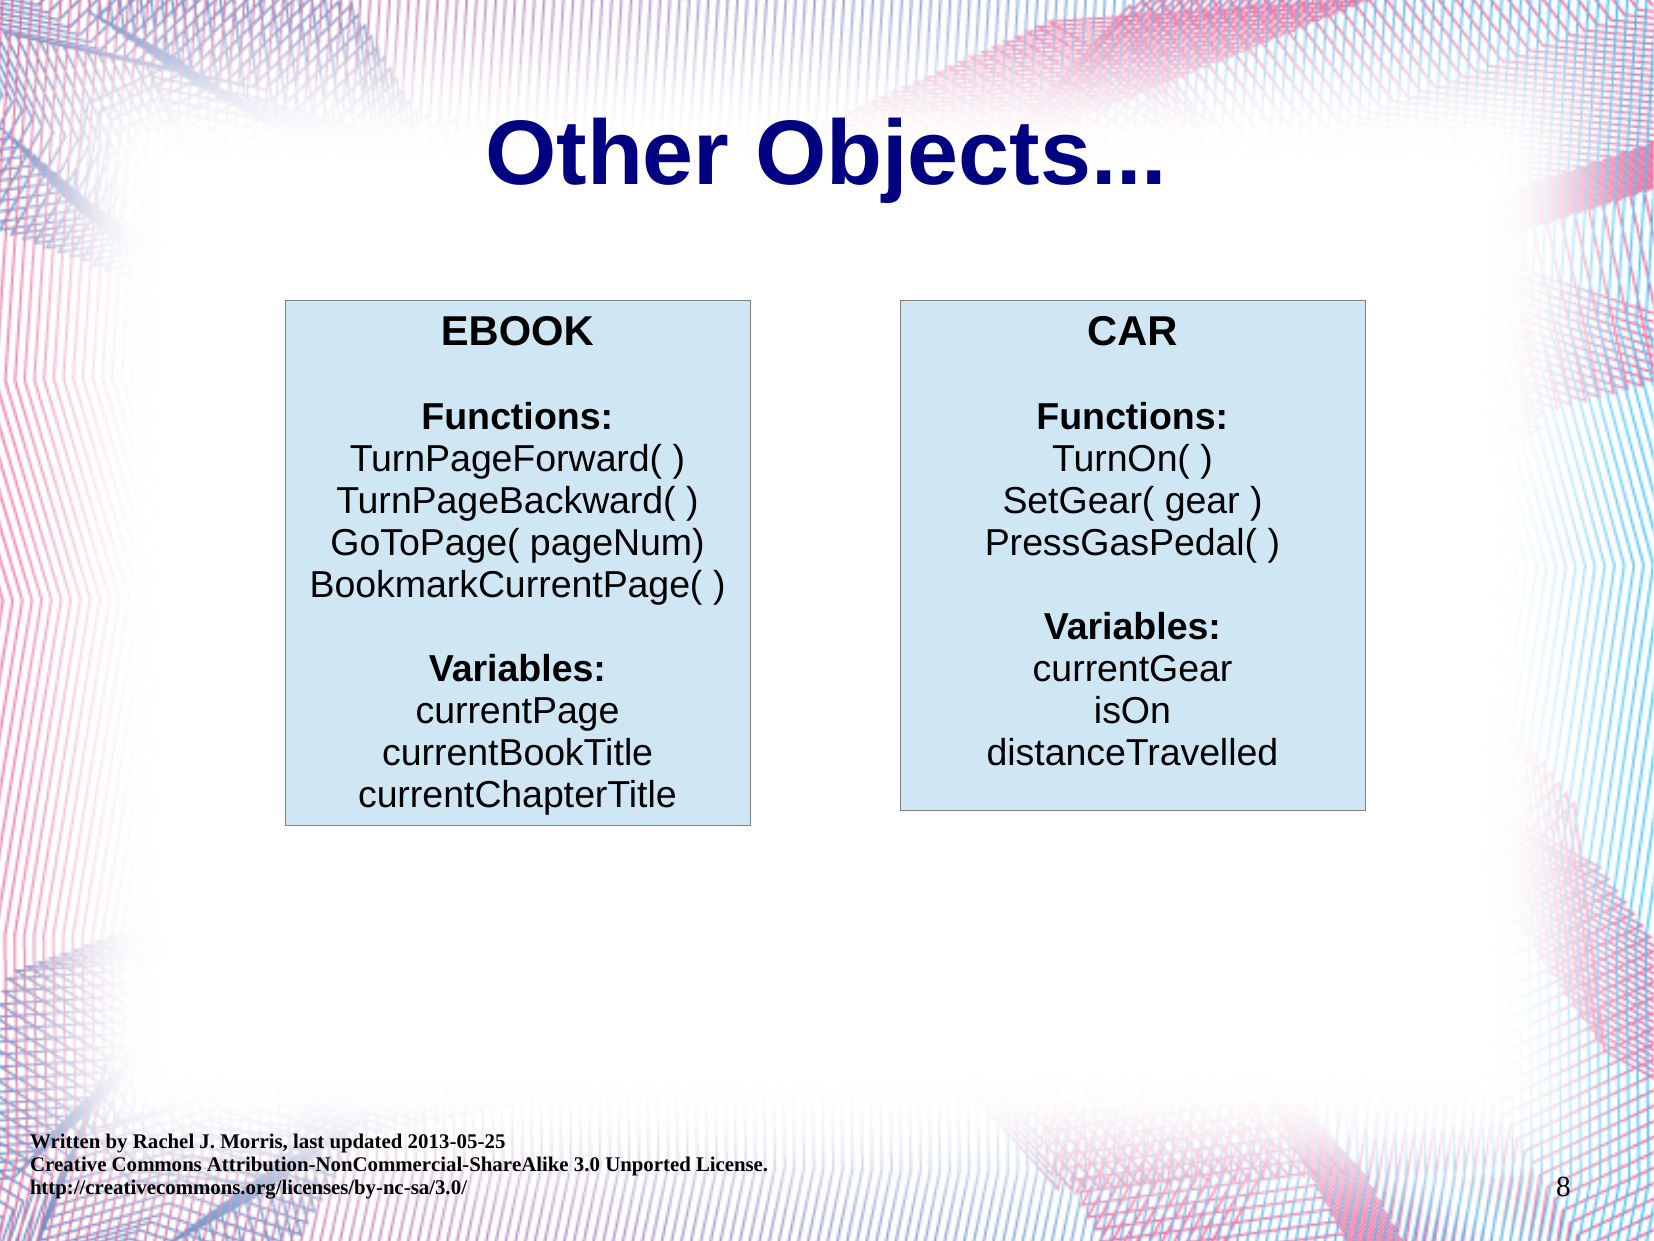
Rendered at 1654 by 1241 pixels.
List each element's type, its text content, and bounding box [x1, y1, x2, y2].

text_box EBOOK Functions: TurnPageForward( ) TurnPageBackward( ) GoToPage( pageNum) BookmarkCurrentPage( ) Variables: currentPage currentBookTitle currentChapterTitle [285, 300, 751, 826]
title Other Objects... [82, 49, 1571, 257]
text_box CAR Functions: TurnOn( ) SetGear( gear ) PressGasPedal( ) Variables: currentGear isOn distanceTravelled [900, 300, 1366, 811]
picture [0, 0, 1654, 1241]
